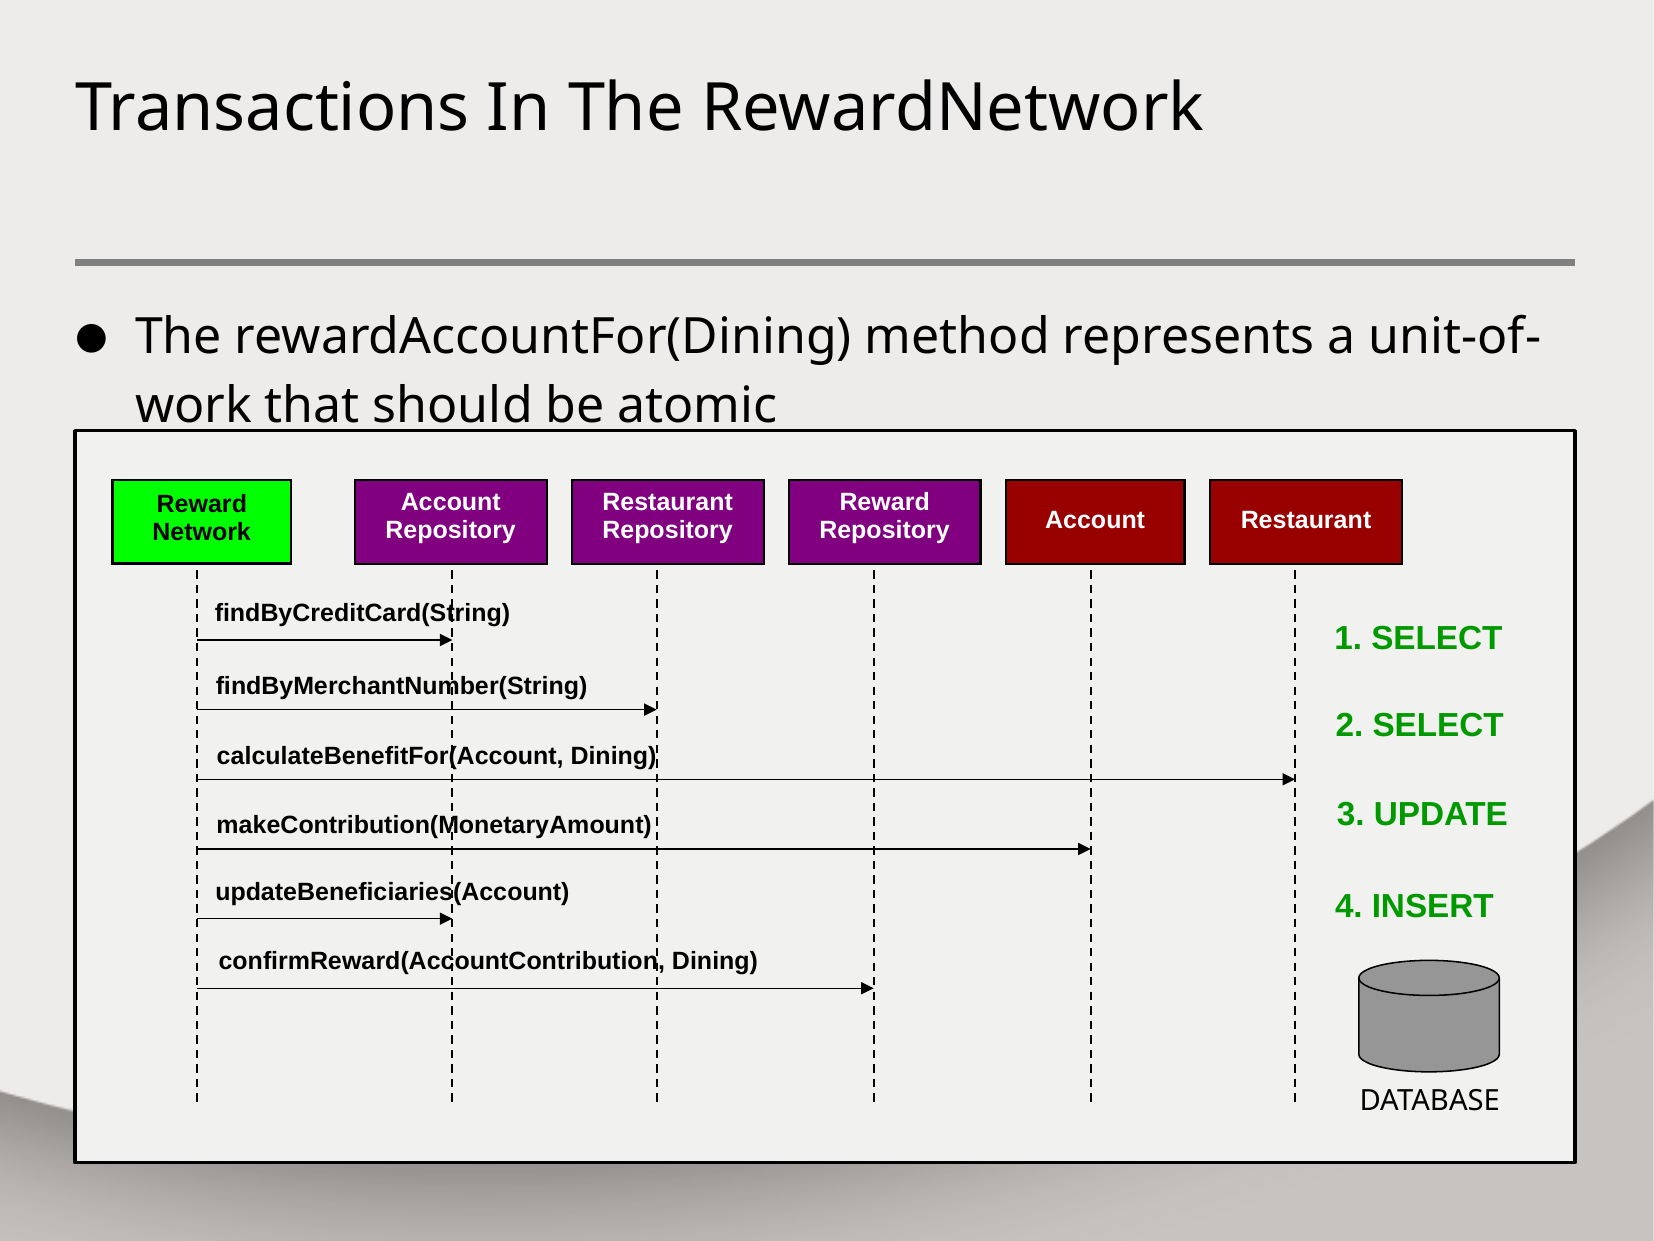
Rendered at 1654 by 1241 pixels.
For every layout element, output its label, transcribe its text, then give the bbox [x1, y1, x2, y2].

text_box findByCreditCard(String) [199, 591, 526, 636]
text_box Restaurant Repository [572, 480, 764, 552]
text_box Restaurant [1210, 498, 1402, 542]
text_box Account [1005, 498, 1185, 542]
text_box confirmReward(AccountContribution, Dining) [203, 938, 774, 983]
text_box calculateBenefitFor(Account, Dining) [201, 733, 673, 778]
text_box findByMerchantNumber(String) [201, 664, 603, 708]
text_box 4. INSERT [1320, 879, 1509, 932]
text_box updateBeneficiaries(Account) [200, 870, 586, 914]
text_box [75, 430, 1576, 1163]
text_box Reward Network [113, 481, 290, 554]
picture [0, 0, 1654, 1241]
title Transactions In The RewardNetwork [75, 75, 1576, 226]
text_box 2. SELECT [1320, 698, 1519, 751]
text_box DATABASE [1344, 1071, 1515, 1128]
text_box 1. SELECT [1319, 612, 1518, 665]
text_box makeContribution(MonetaryAmount) [201, 803, 668, 847]
text_box Account Repository [355, 480, 547, 552]
text_box 3. UPDATE [1322, 787, 1524, 840]
list The rewardAccountFor(Dining) method represents a unit-of-work that should be atomic [75, 300, 1576, 430]
text_box Reward Repository [789, 480, 981, 552]
